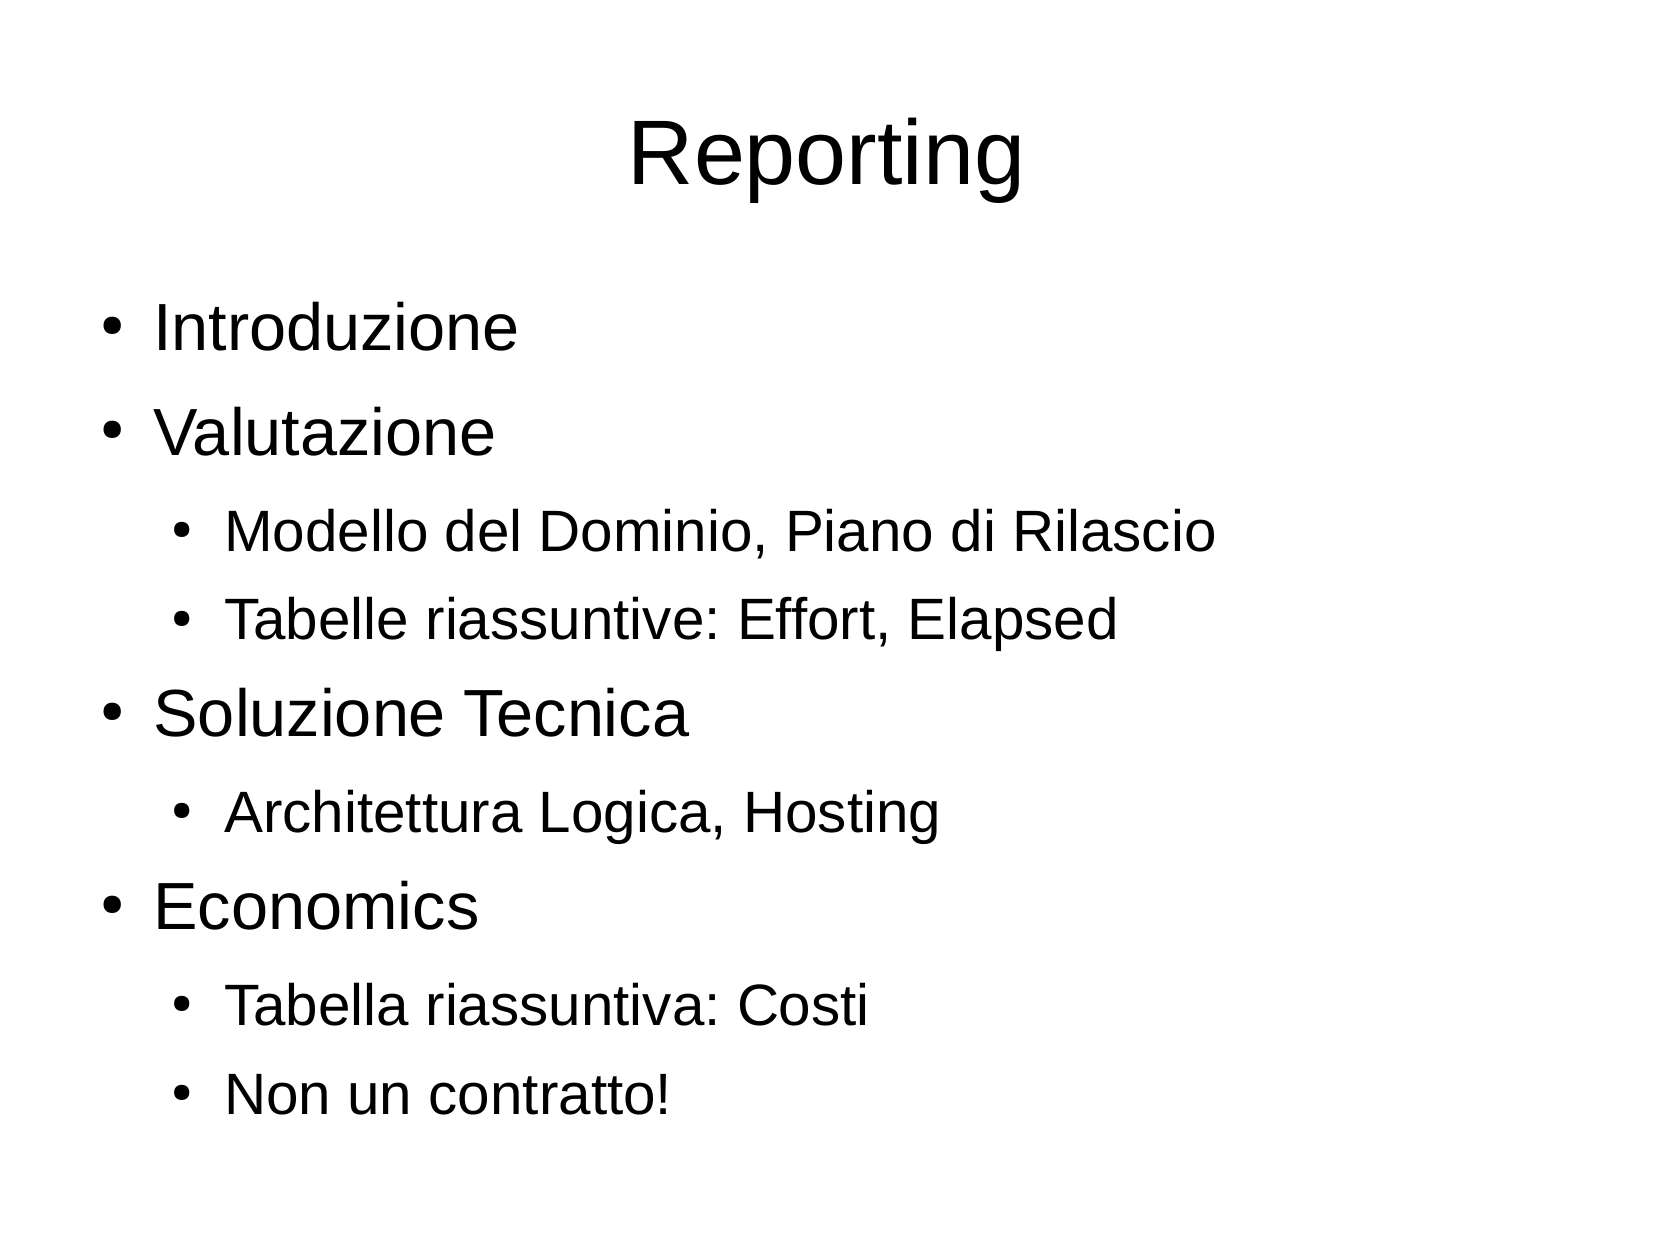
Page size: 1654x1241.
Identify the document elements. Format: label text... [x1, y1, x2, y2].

title Reporting [82, 49, 1571, 257]
list Introduzione Valutazione Modello del Dominio, Piano di Rilascio Tabelle riassuntive: Effort, Elapsed Soluzione Tecnica Architettura Logica, Hosting Economics Tabella riassuntiva: Costi Non un contratto! [82, 290, 1571, 1126]
